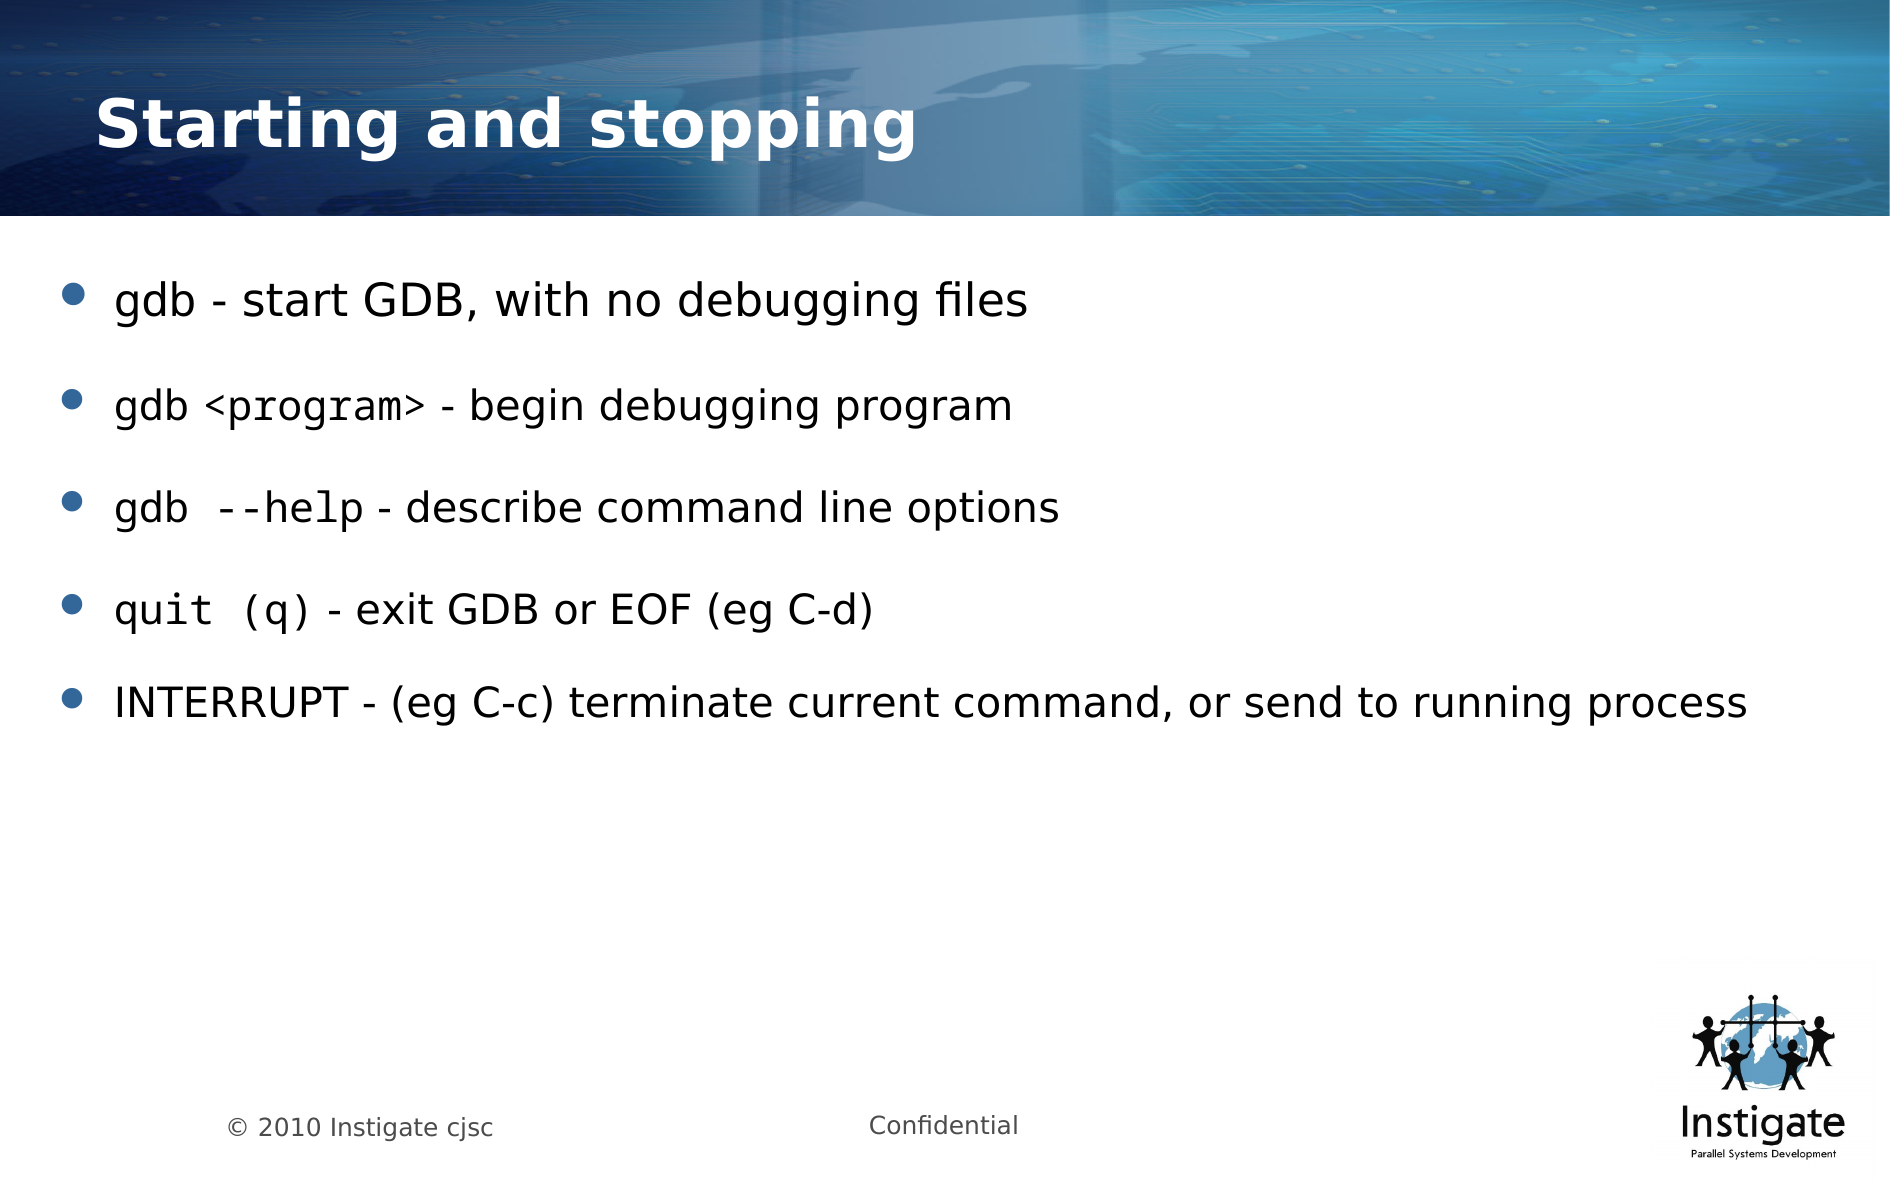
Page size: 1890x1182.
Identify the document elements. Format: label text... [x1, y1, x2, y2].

list gdb - start GDB, with no debugging files gdb <program> - begin debugging program gdb --help - describe command line options quit (q) - exit GDB or EOF (eg C-d) INTERRUPT - (eg C-c) terminate current command, or send to running process [59, 236, 1831, 1001]
picture [1650, 956, 1876, 1182]
title Starting and stopping [94, 54, 1793, 210]
picture [0, 0, 1890, 216]
